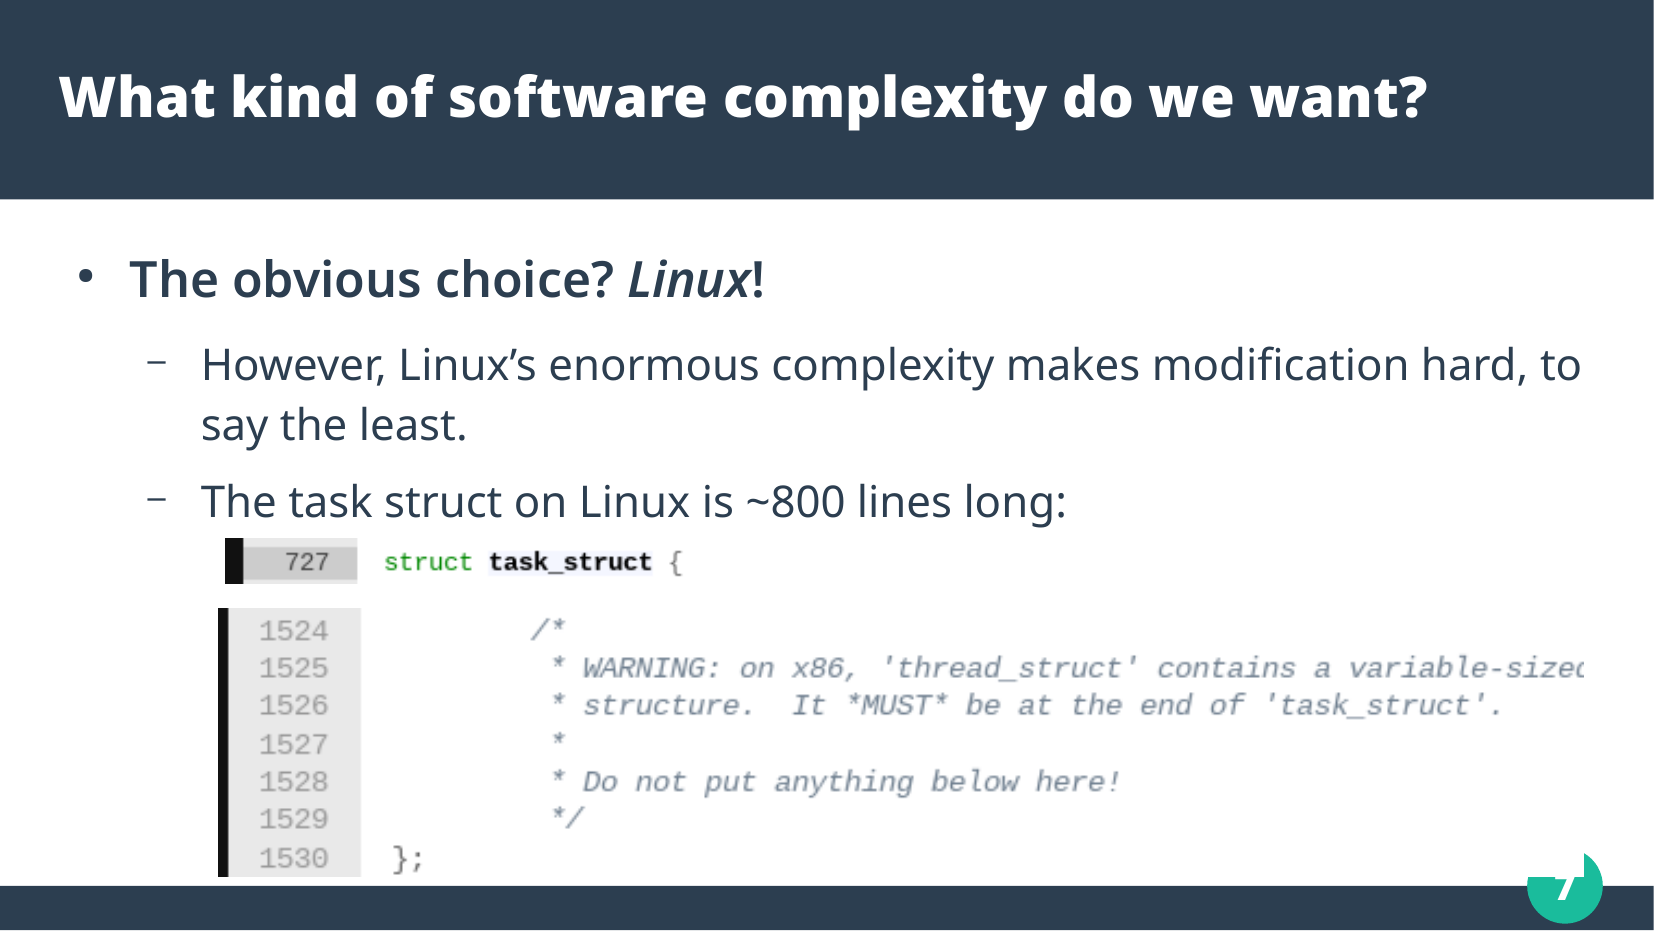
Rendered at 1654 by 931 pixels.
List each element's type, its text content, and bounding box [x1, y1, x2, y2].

list The obvious choice? Linux! However, Linux’s enormous complexity makes modification hard, to say the least. The task struct on Linux is ~800 lines long: [59, 243, 1595, 864]
picture [218, 608, 1584, 877]
title What kind of software complexity do we want? [59, 37, 1595, 156]
picture [225, 538, 713, 584]
